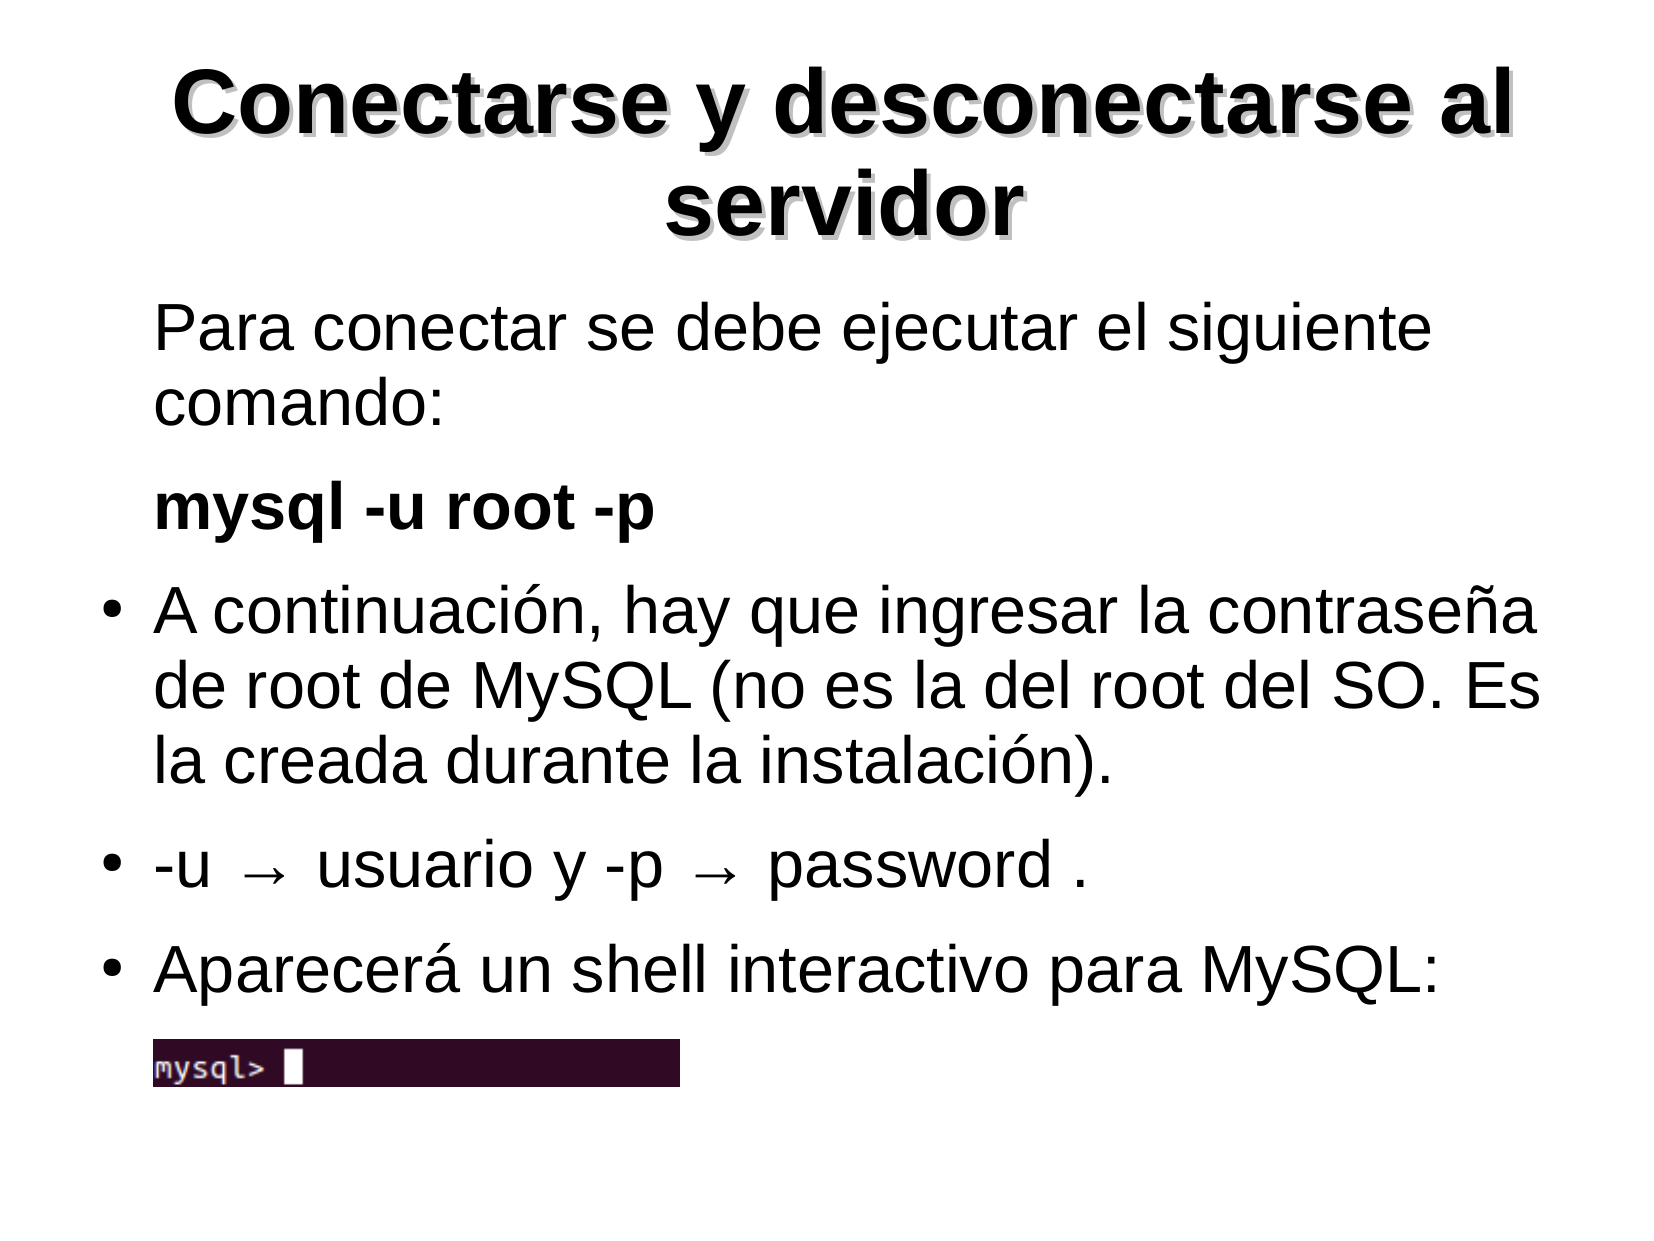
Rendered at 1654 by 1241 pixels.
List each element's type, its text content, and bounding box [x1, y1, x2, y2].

picture [153, 1039, 680, 1087]
title Conectarse y desconectarse al servidor [82, 49, 1571, 257]
list Para conectar se debe ejecutar el siguiente comando: mysql -u root -p A continuación, hay que ingresar la contraseña de root de MySQL (no es la del root del SO. Es la creada durante la instalación). -u → usuario y -p → password . Aparecerá un shell interactivo para MySQL: [82, 290, 1571, 1010]
